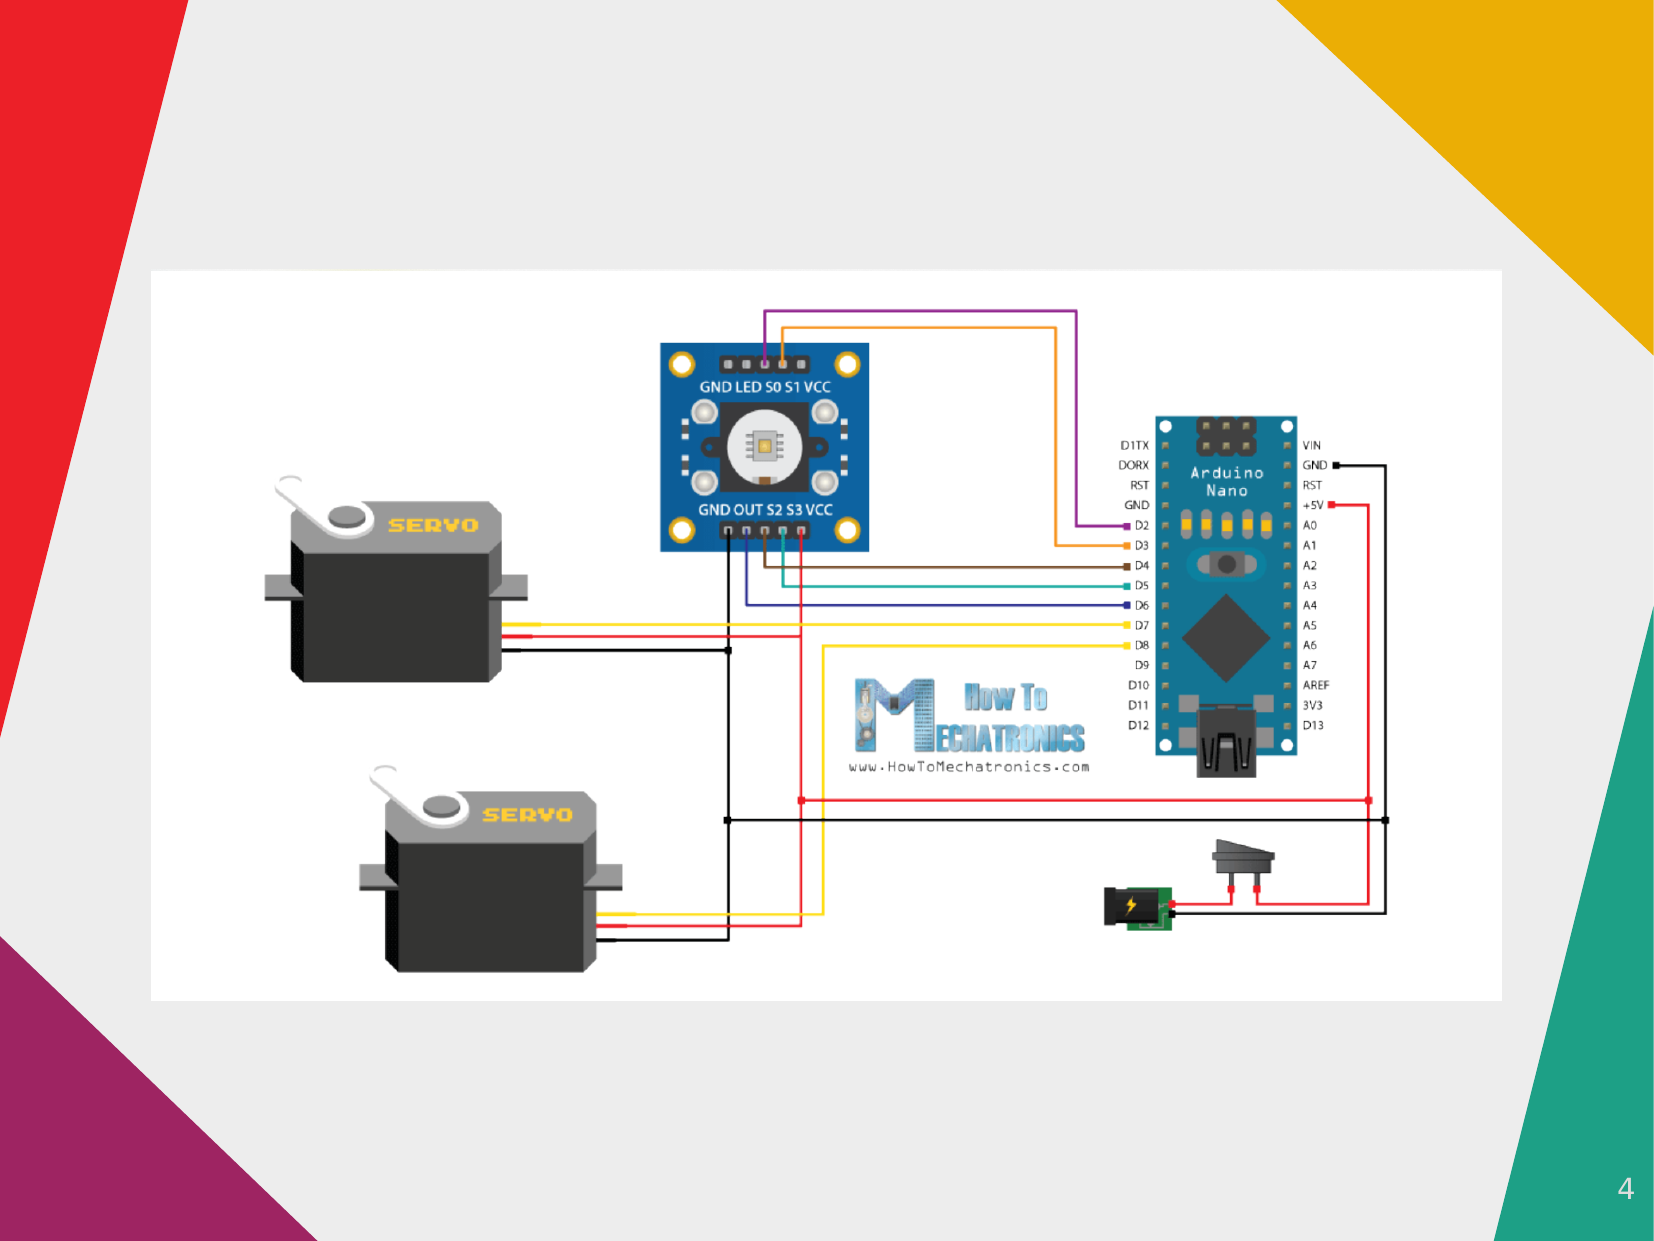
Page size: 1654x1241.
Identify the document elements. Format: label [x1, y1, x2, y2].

picture [151, 269, 1502, 1001]
